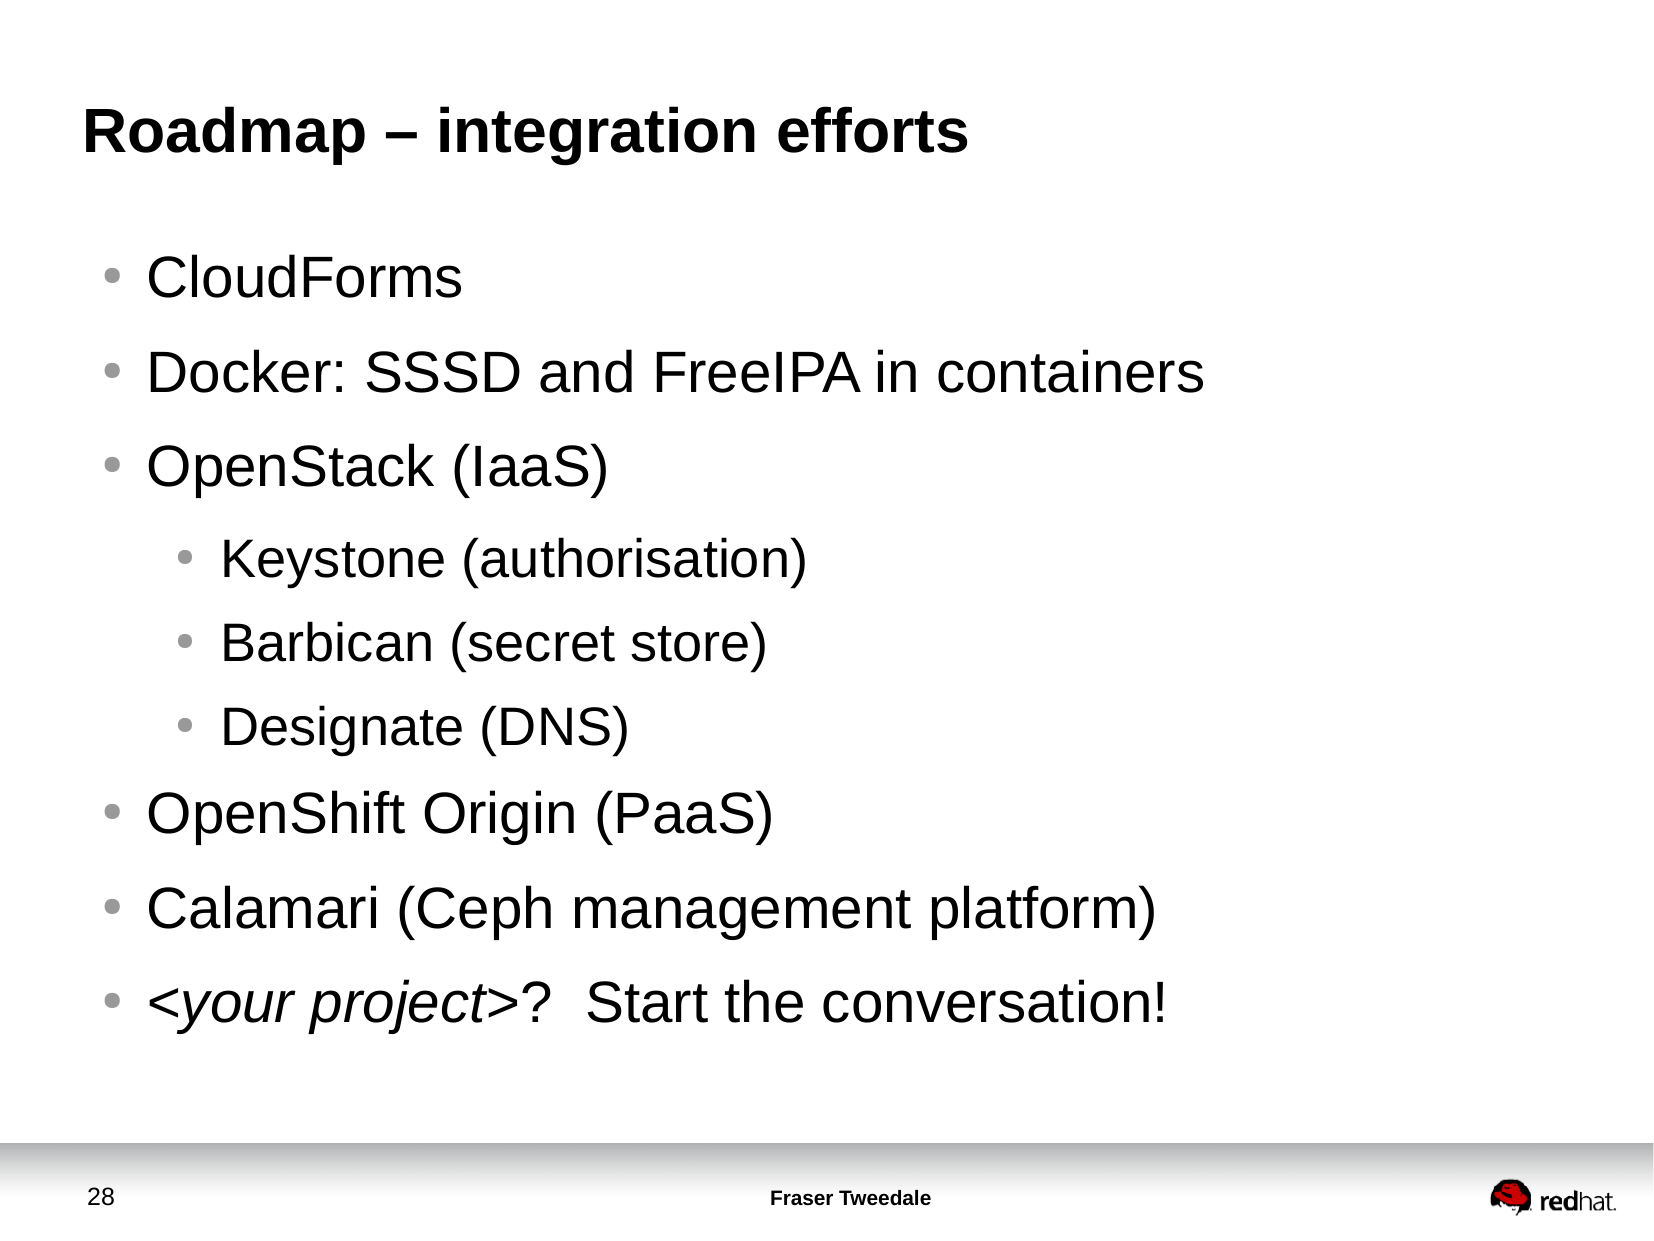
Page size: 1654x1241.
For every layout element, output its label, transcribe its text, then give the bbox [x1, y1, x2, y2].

picture [0, 1143, 1654, 1241]
list CloudForms Docker: SSSD and FreeIPA in containers OpenStack (IaaS) Keystone (authorisation) Barbican (secret store) Designate (DNS) OpenShift Origin (PaaS) Calamari (Ceph management platform) <your project>? Start the conversation! [86, 244, 1576, 1039]
title Roadmap – integration efforts [82, 37, 1571, 226]
